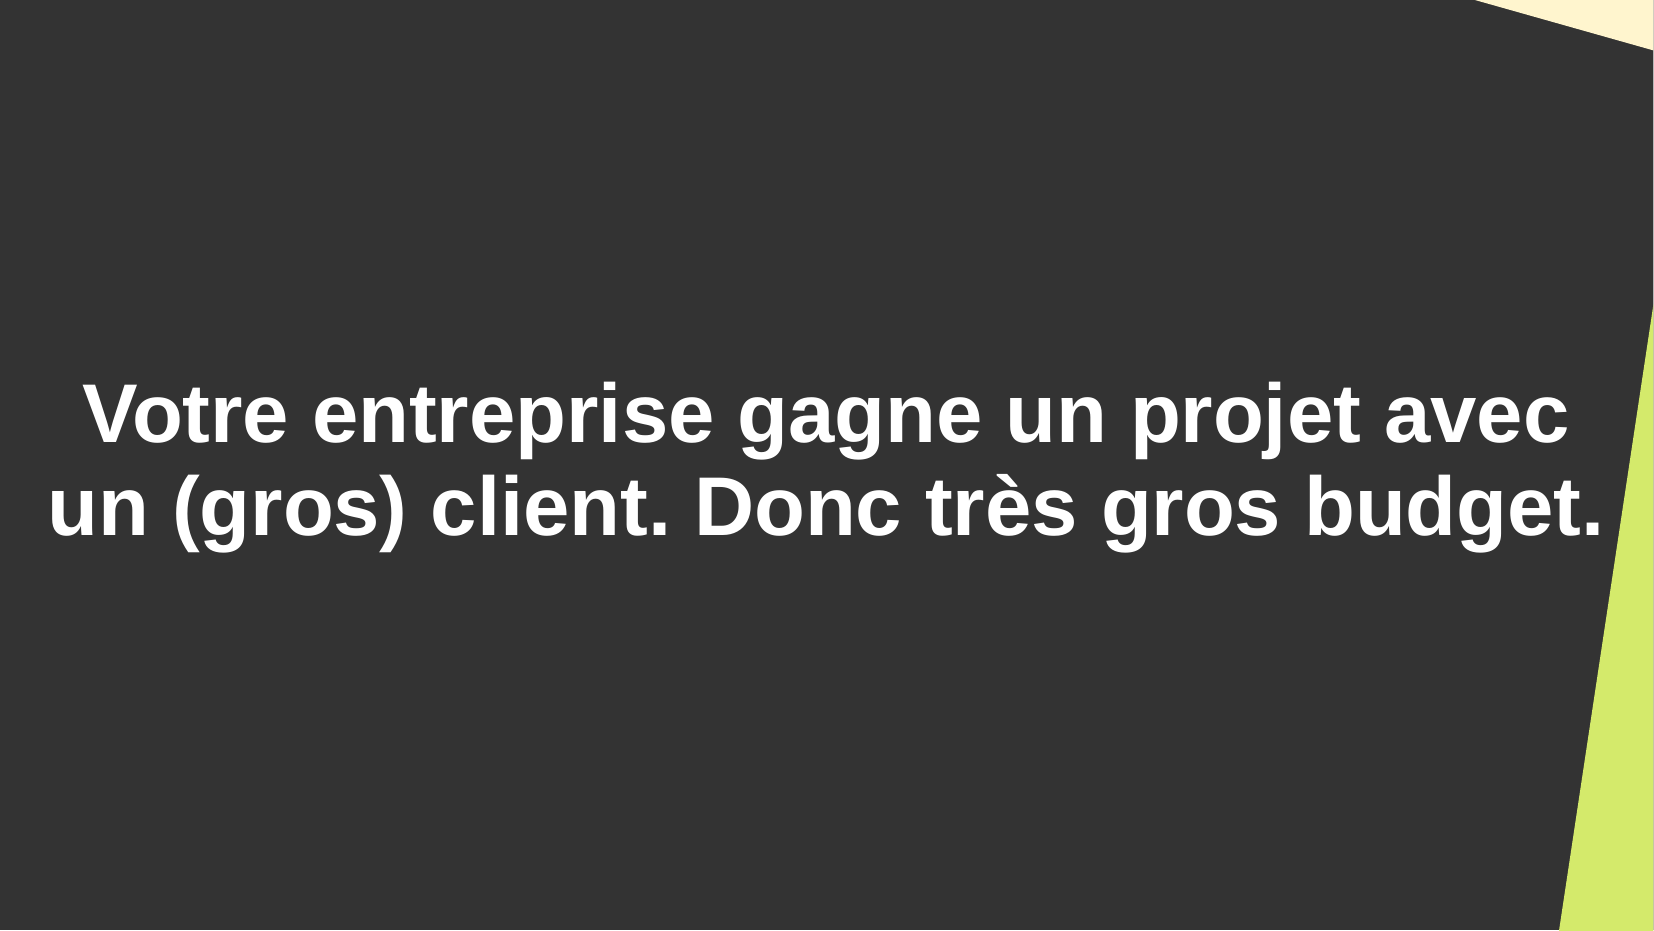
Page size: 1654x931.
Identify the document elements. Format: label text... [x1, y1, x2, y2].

text_box [1558, 300, 1654, 931]
text_box [1474, 0, 1654, 51]
title Votre entreprise gagne un projet avec un (gros) client. Donc très gros budget. [31, 367, 1622, 563]
